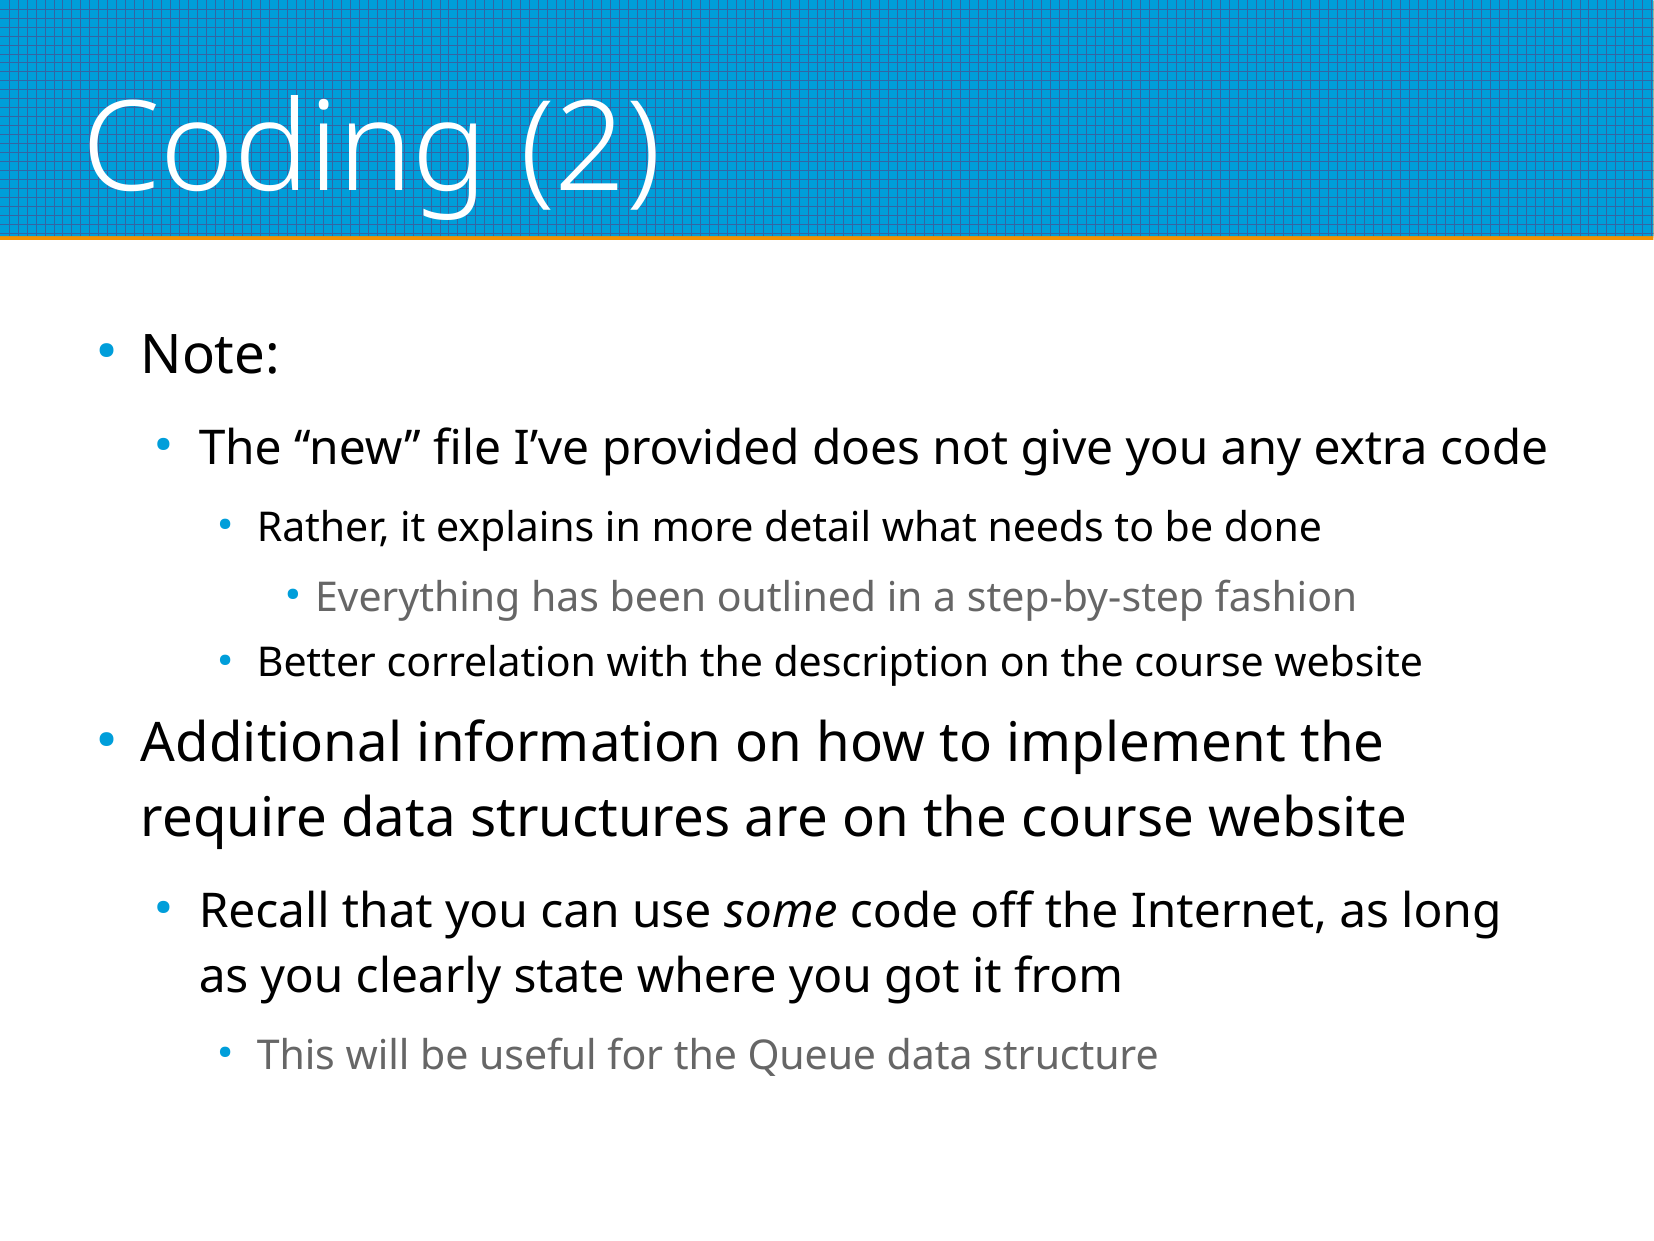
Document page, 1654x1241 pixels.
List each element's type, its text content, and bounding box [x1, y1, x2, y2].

title Coding (2) [82, 19, 1571, 227]
list Note: The ‘‘new’’ file I’ve provided does not give you any extra code Rather, it explains in more detail what needs to be done Everything has been outlined in a step-by-step fashion Better correlation with the description on the course website Additional information on how to implement the require data structures are on the course website Recall that you can use some code off the Internet, as long as you clearly state where you got it from This will be useful for the Queue data structure [82, 314, 1563, 1093]
